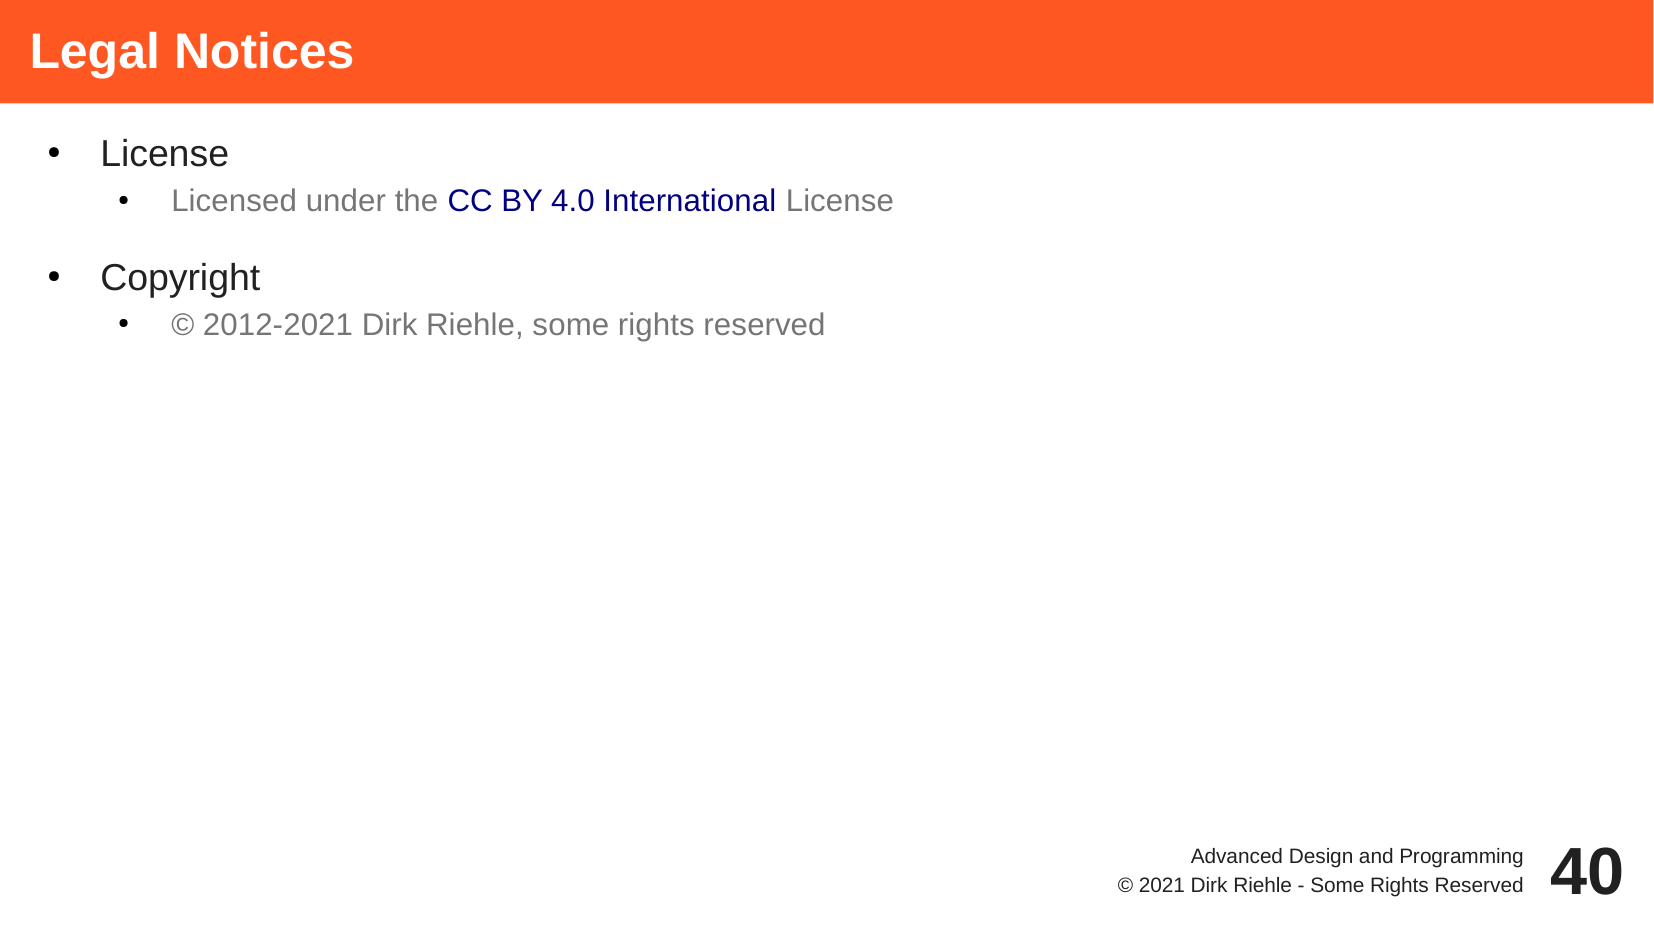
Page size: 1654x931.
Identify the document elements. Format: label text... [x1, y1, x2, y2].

list License Licensed under the CC BY 4.0 International License Copyright © 2012-2021 Dirk Riehle, some rights reserved [29, 132, 1625, 813]
title Legal Notices [0, 0, 1654, 104]
